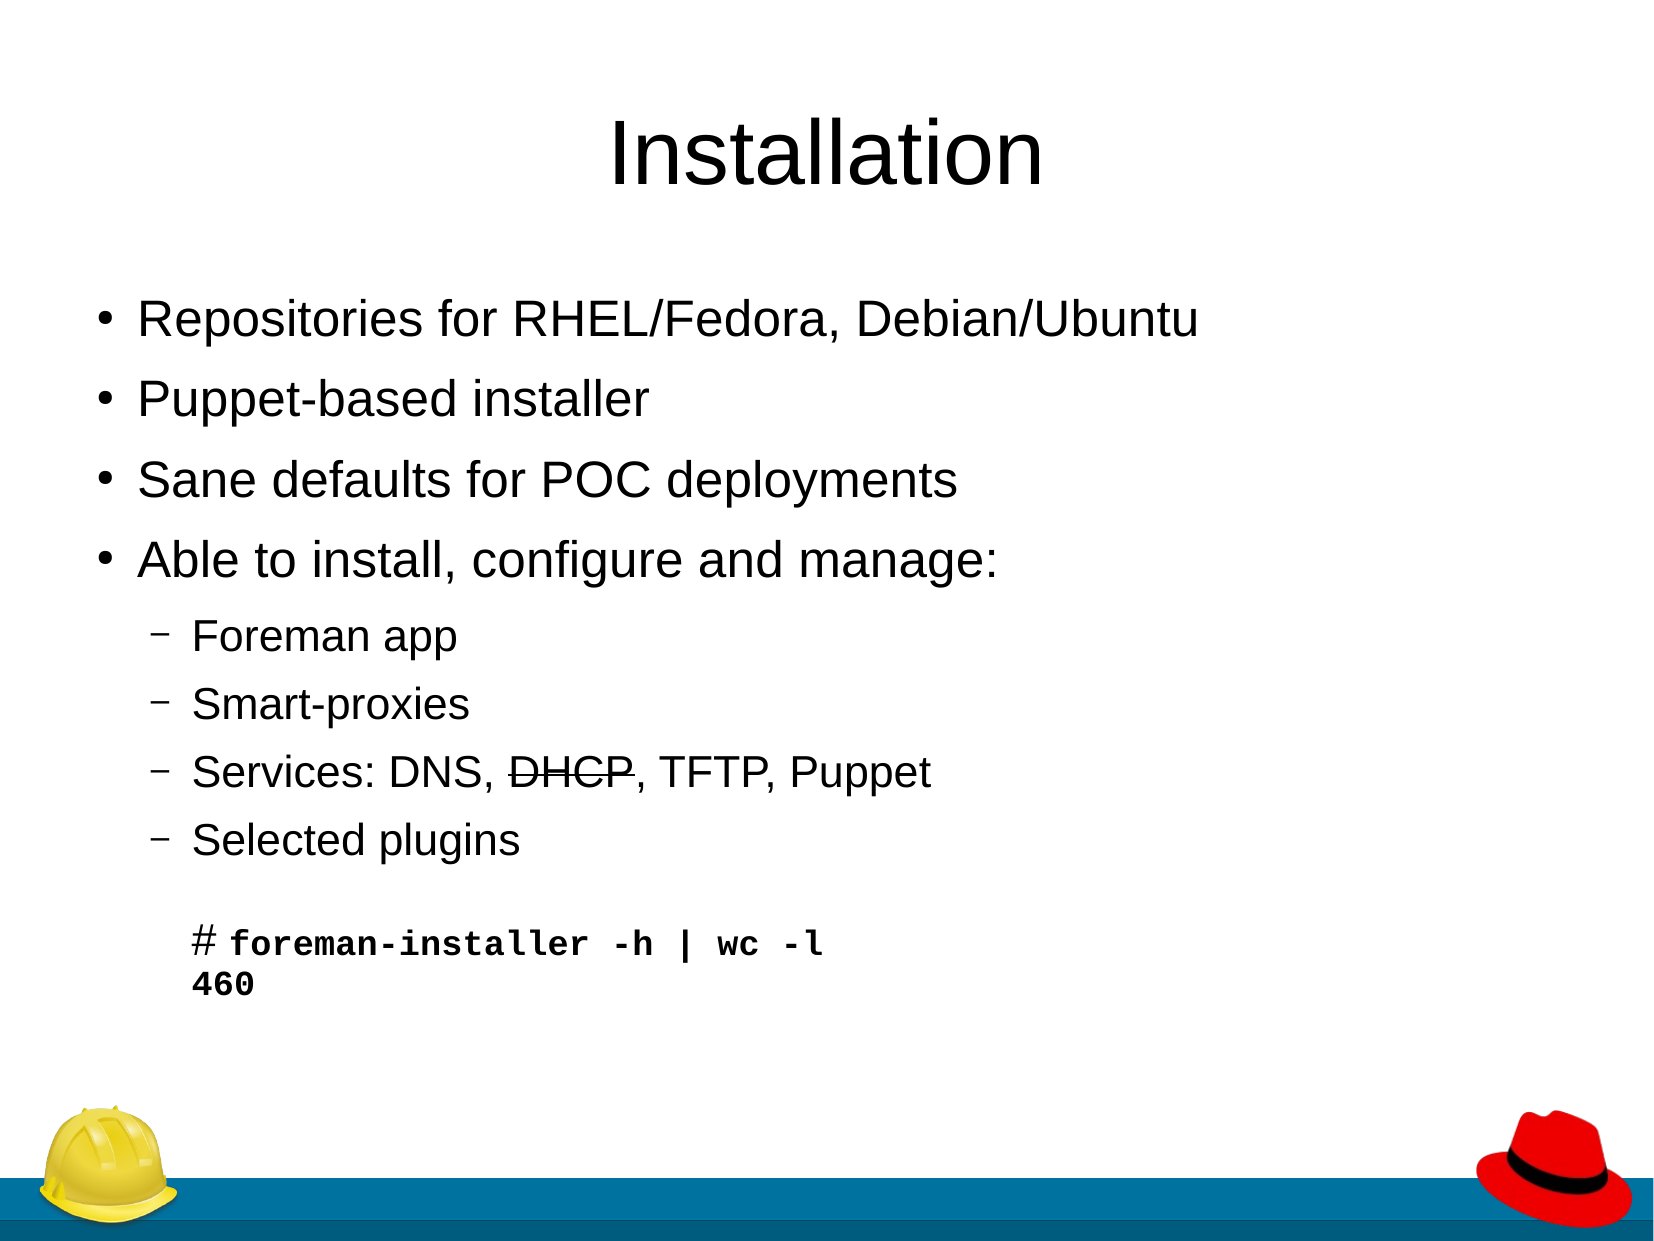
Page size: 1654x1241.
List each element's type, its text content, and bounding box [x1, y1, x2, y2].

list Repositories for RHEL/Fedora, Debian/Ubuntu Puppet-based installer Sane defaults for POC deployments Able to install, configure and manage: Foreman app Smart-proxies Services: DNS, DHCP, TFTP, Puppet Selected plugins # foreman-installer -h | wc -l 460 [82, 290, 1571, 1010]
picture [1476, 1110, 1633, 1227]
title Installation [82, 49, 1571, 257]
picture [23, 1086, 189, 1227]
